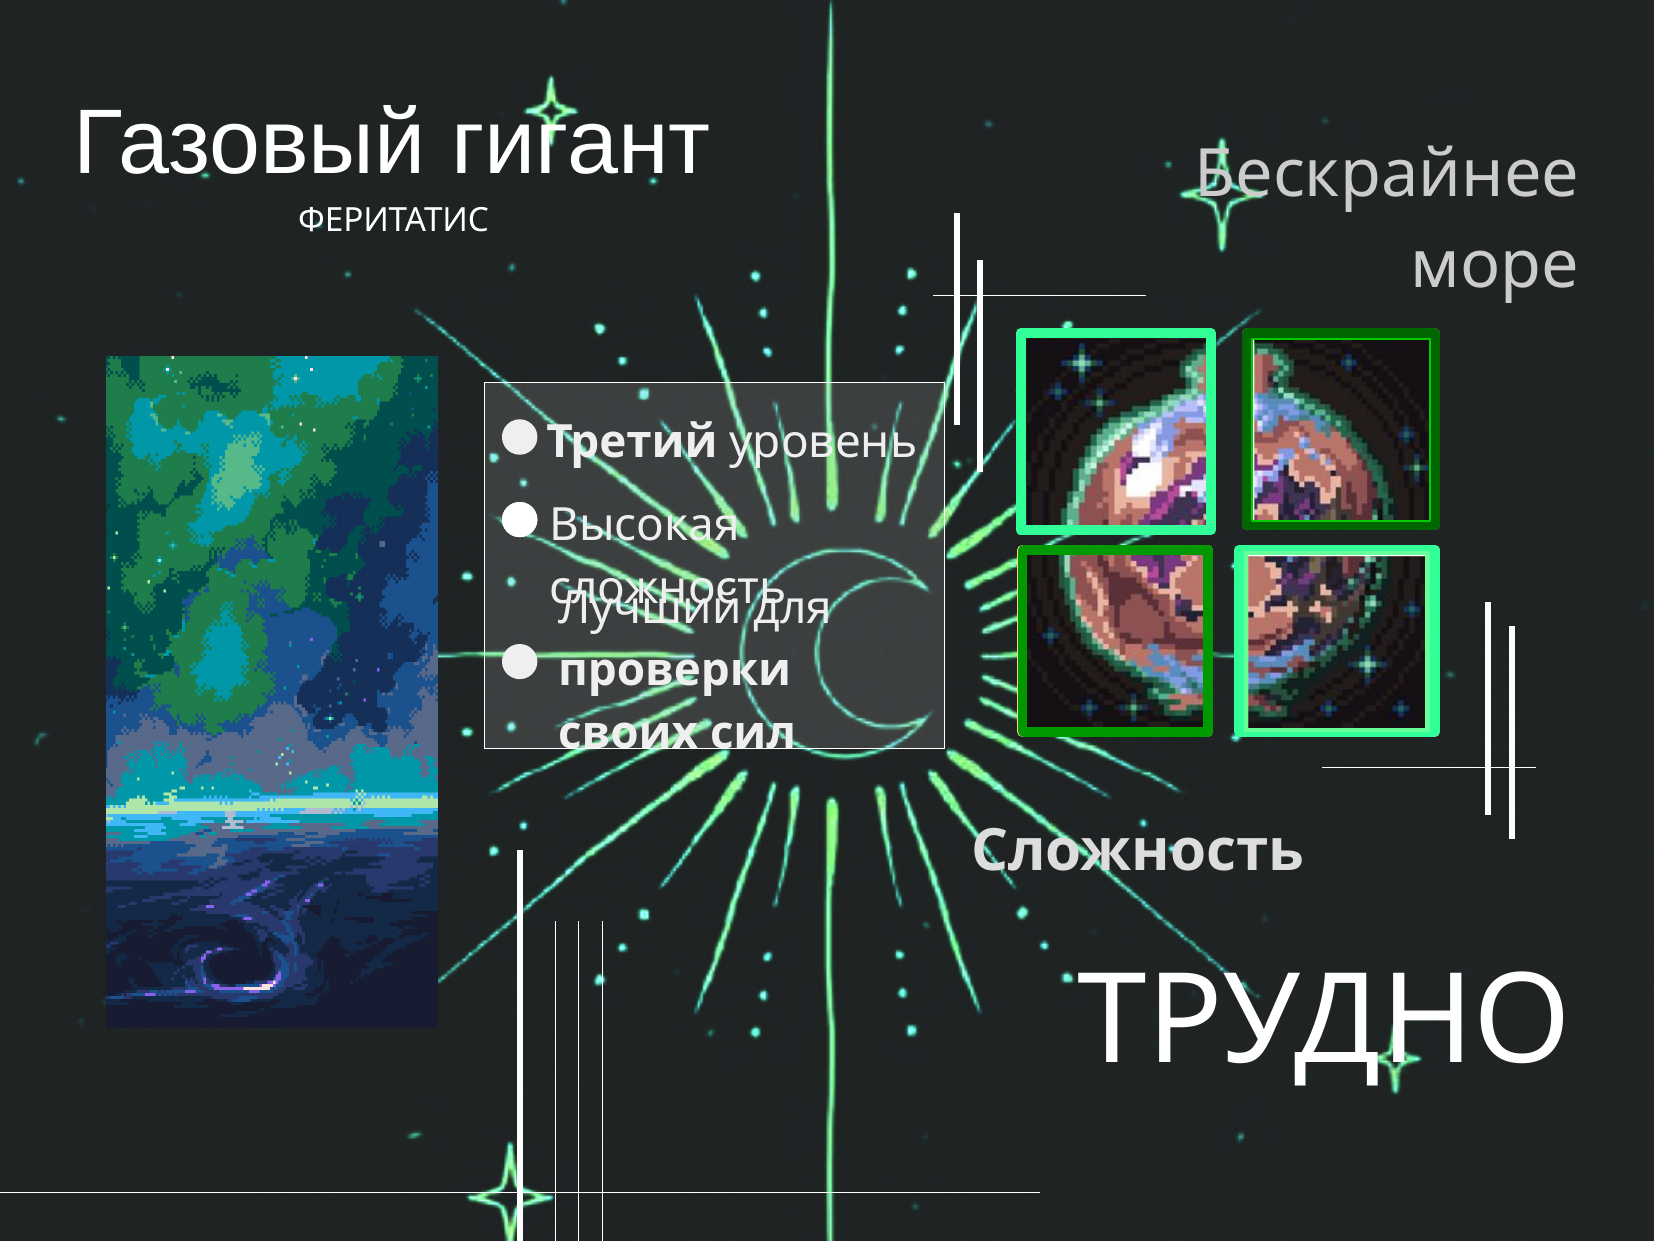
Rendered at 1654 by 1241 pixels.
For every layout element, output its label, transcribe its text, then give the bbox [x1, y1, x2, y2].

text_box Высокая сложность [945, 484, 957, 580]
text_box ФЕРИТАТИС [283, 188, 674, 245]
text_box Сложность [956, 801, 1501, 886]
text_box Газовый гигант [59, 82, 957, 201]
picture [579, 1193, 602, 1241]
picture [0, 1193, 517, 1241]
picture [0, 0, 1654, 1241]
picture [523, 1193, 555, 1241]
text_box ТРУДНО [1062, 921, 1654, 1241]
picture [556, 1193, 578, 1241]
text_box [484, 382, 945, 749]
text_box Бескрайнее море [1110, 118, 1595, 295]
